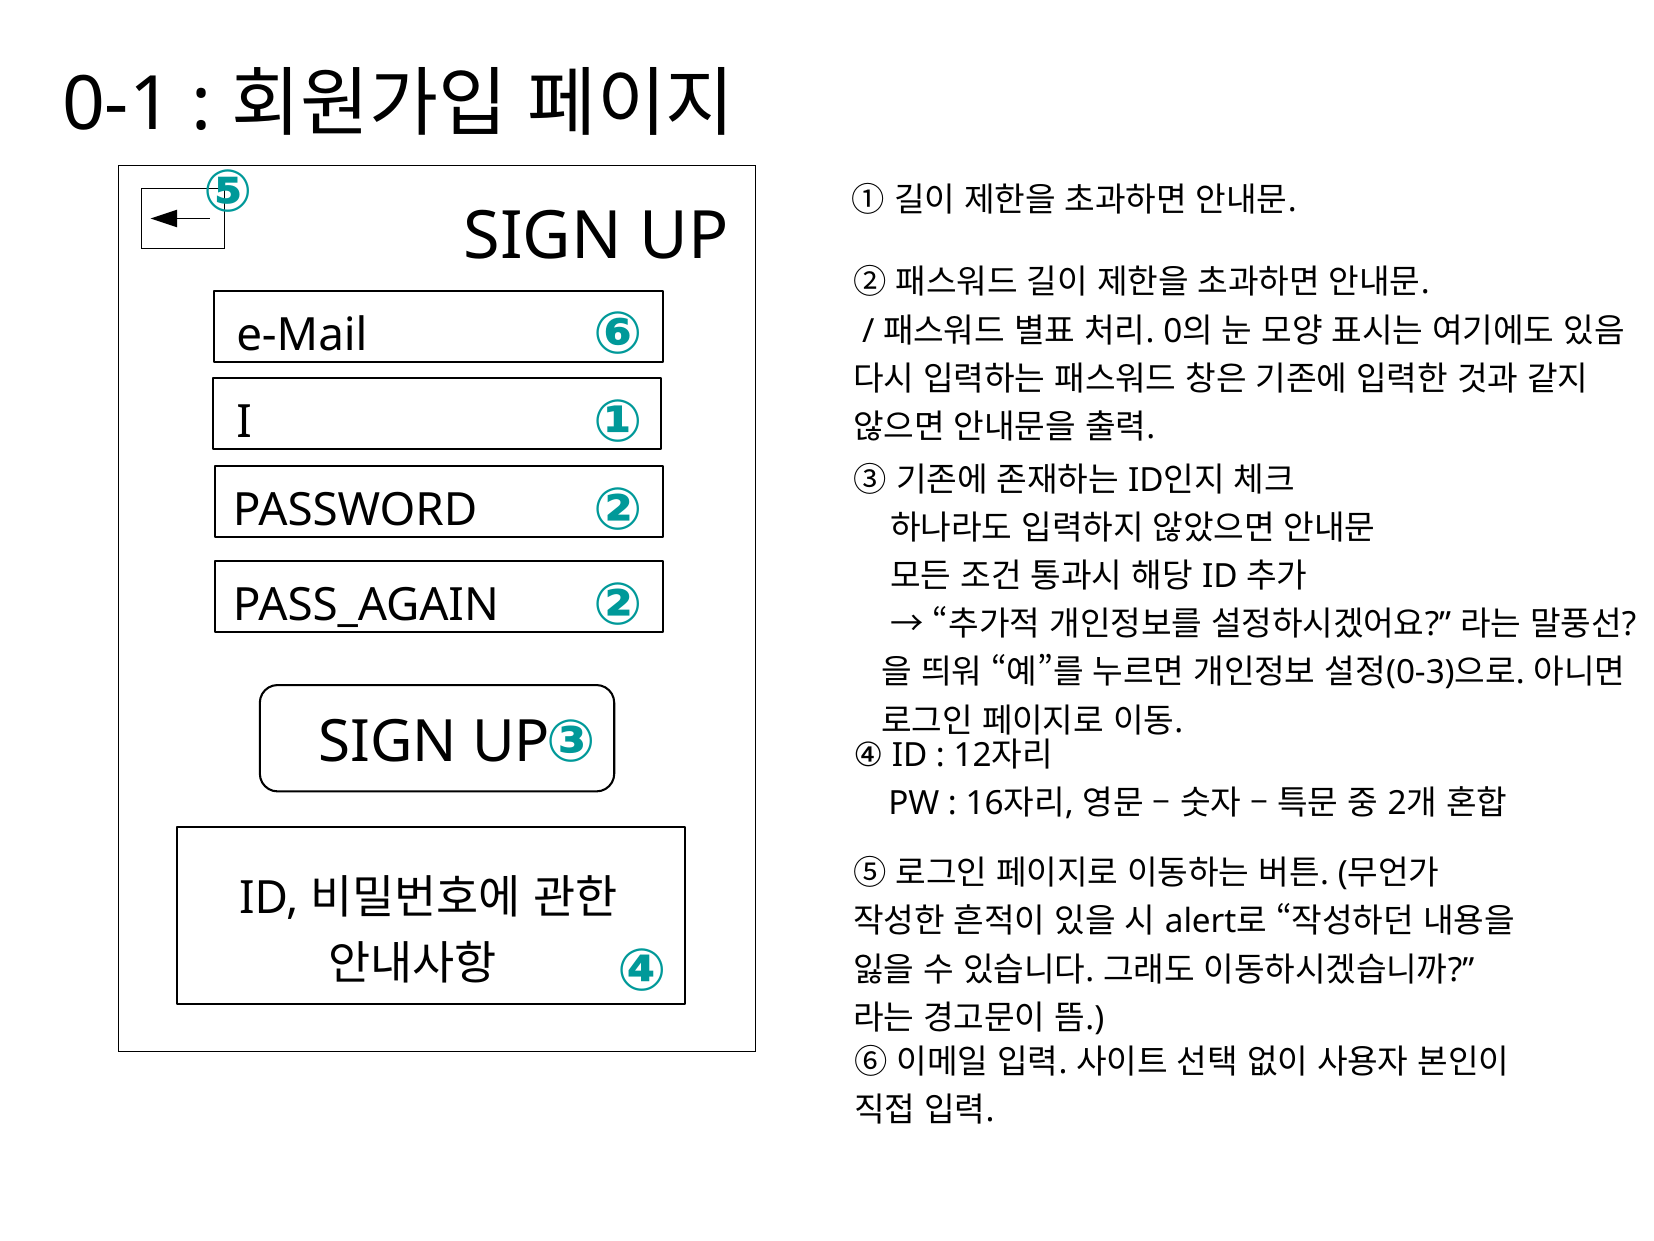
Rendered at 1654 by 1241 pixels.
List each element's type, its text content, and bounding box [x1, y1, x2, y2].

text_box ② [578, 459, 664, 542]
text_box ④ ID : 12자리 PW : 16자리, 영문 – 숫자 – 특문 중 2개 혼합 [838, 720, 1607, 813]
text_box ID [221, 381, 296, 450]
text_box ① 길이 제한을 초과하면 안내문. [836, 165, 1548, 234]
text_box SIGN UP [304, 691, 626, 793]
text_box ② [578, 555, 664, 638]
text_box ③ [531, 691, 617, 774]
text_box ⑥ 이메일 입력. 사이트 선택 없이 사용자 본인이 직접 입력. [839, 1027, 1536, 1120]
text_box 0-1 : 회원가입 페이지 [47, 35, 1069, 223]
text_box e-Mail [221, 294, 578, 363]
text_box ⑤ 로그인 페이지로 이동하는 버튼. (무언가 작성한 흔적이 있을 시 alert로 “작성하던 내용을 잃을 수 있습니다. 그래도 이동하시겠습니까?” 라는 경고문이 뜸.) [838, 838, 1535, 1008]
text_box ② 패스워드 길이 제한을 초과하면 안내문. / 패스워드 별표 처리. 0의 눈 모양 표시는 여기에도 있음 다시 입력하는 패스워드 창은 기존에 입력한 것과 같지 않으면 안내문을 출력. [838, 248, 1654, 417]
text_box ④ [602, 921, 687, 1004]
text_box ⑤ [188, 141, 274, 224]
text_box ID, 비밀번호에 관한 안내사항 [224, 852, 650, 981]
text_box ③ 기존에 존재하는 ID인지 체크 하나라도 입력하지 않았으면 안내문 모든 조건 통과시 해당 ID 추가 → “추가적 개인정보를 설정하시겠어요?” 라는 말풍선? 을 띄워 “예”를 누르면 개인정보 설정(0-3)으로. 아니면 로그인 페이지로 이동. [838, 445, 1654, 692]
text_box PASS_AGAIN [218, 564, 558, 686]
text_box SIGN UP [448, 180, 792, 272]
text_box PASSWORD [218, 468, 499, 537]
text_box ⑥ [578, 283, 664, 366]
text_box [118, 165, 756, 1052]
text_box ① [578, 372, 664, 455]
